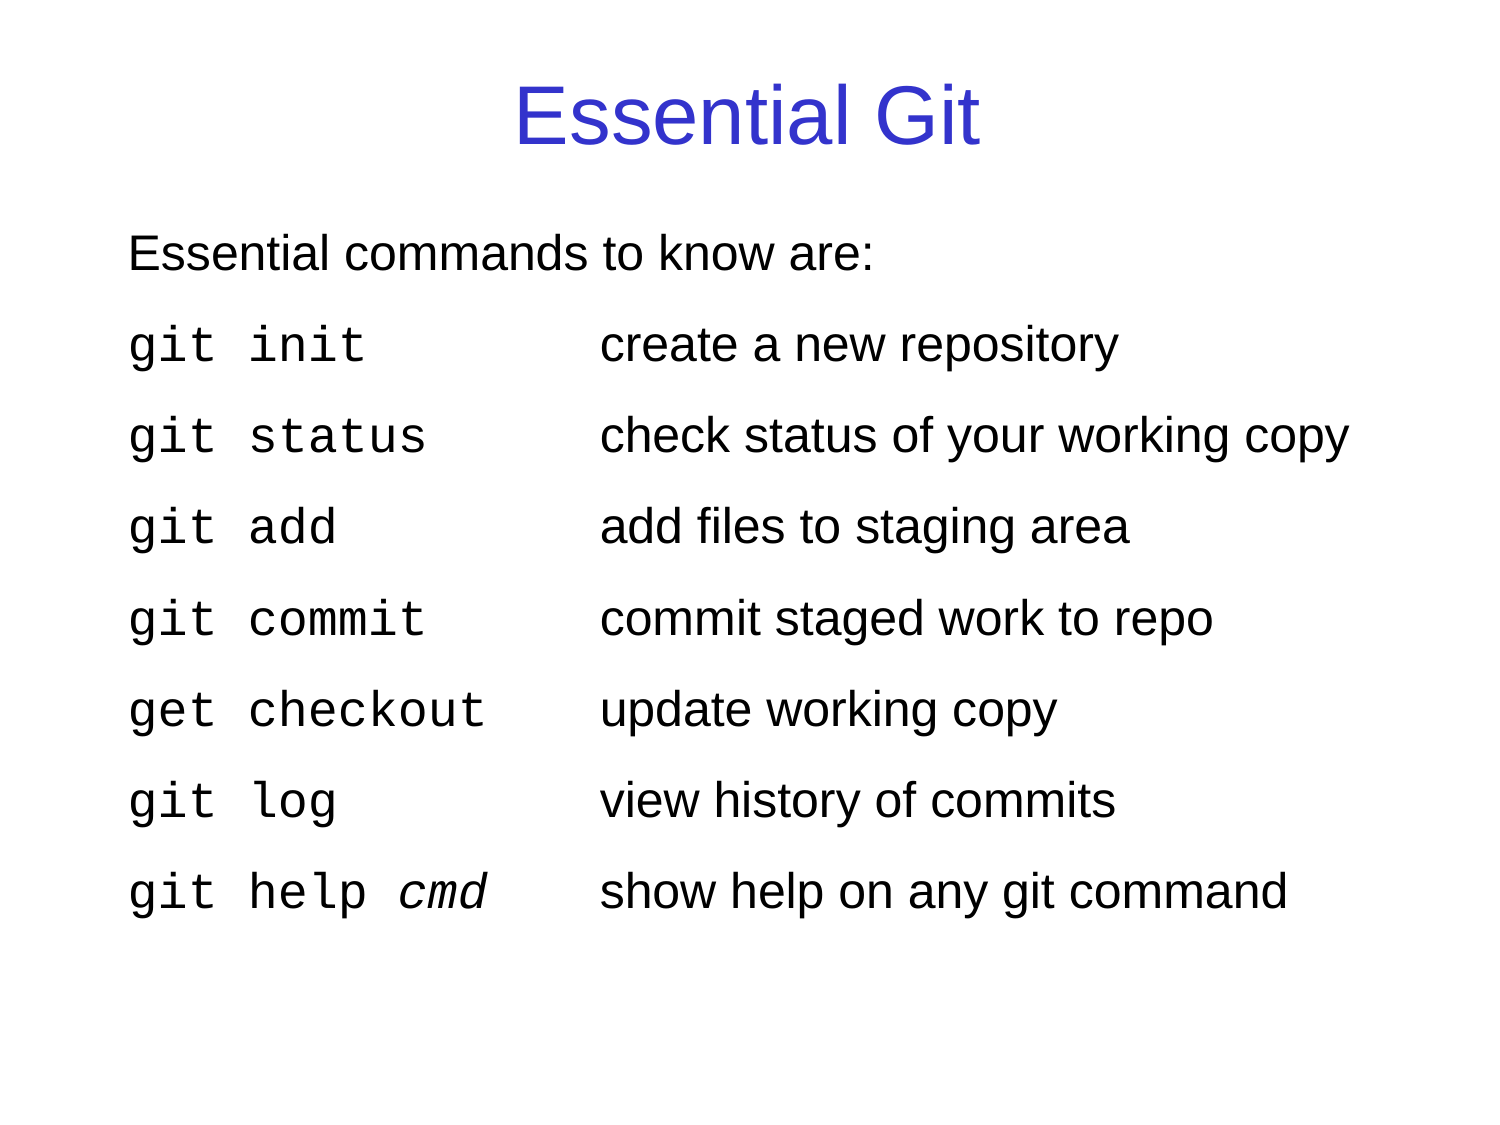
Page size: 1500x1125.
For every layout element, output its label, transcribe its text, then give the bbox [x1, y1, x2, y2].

list Essential commands to know are: git init create a new repository git status check status of your working copy git add add files to staging area git commit commit staged work to repo get checkout update working copy git log view history of commits git help cmd show help on any git command [112, 212, 1383, 1061]
title Essential Git [112, 38, 1383, 184]
